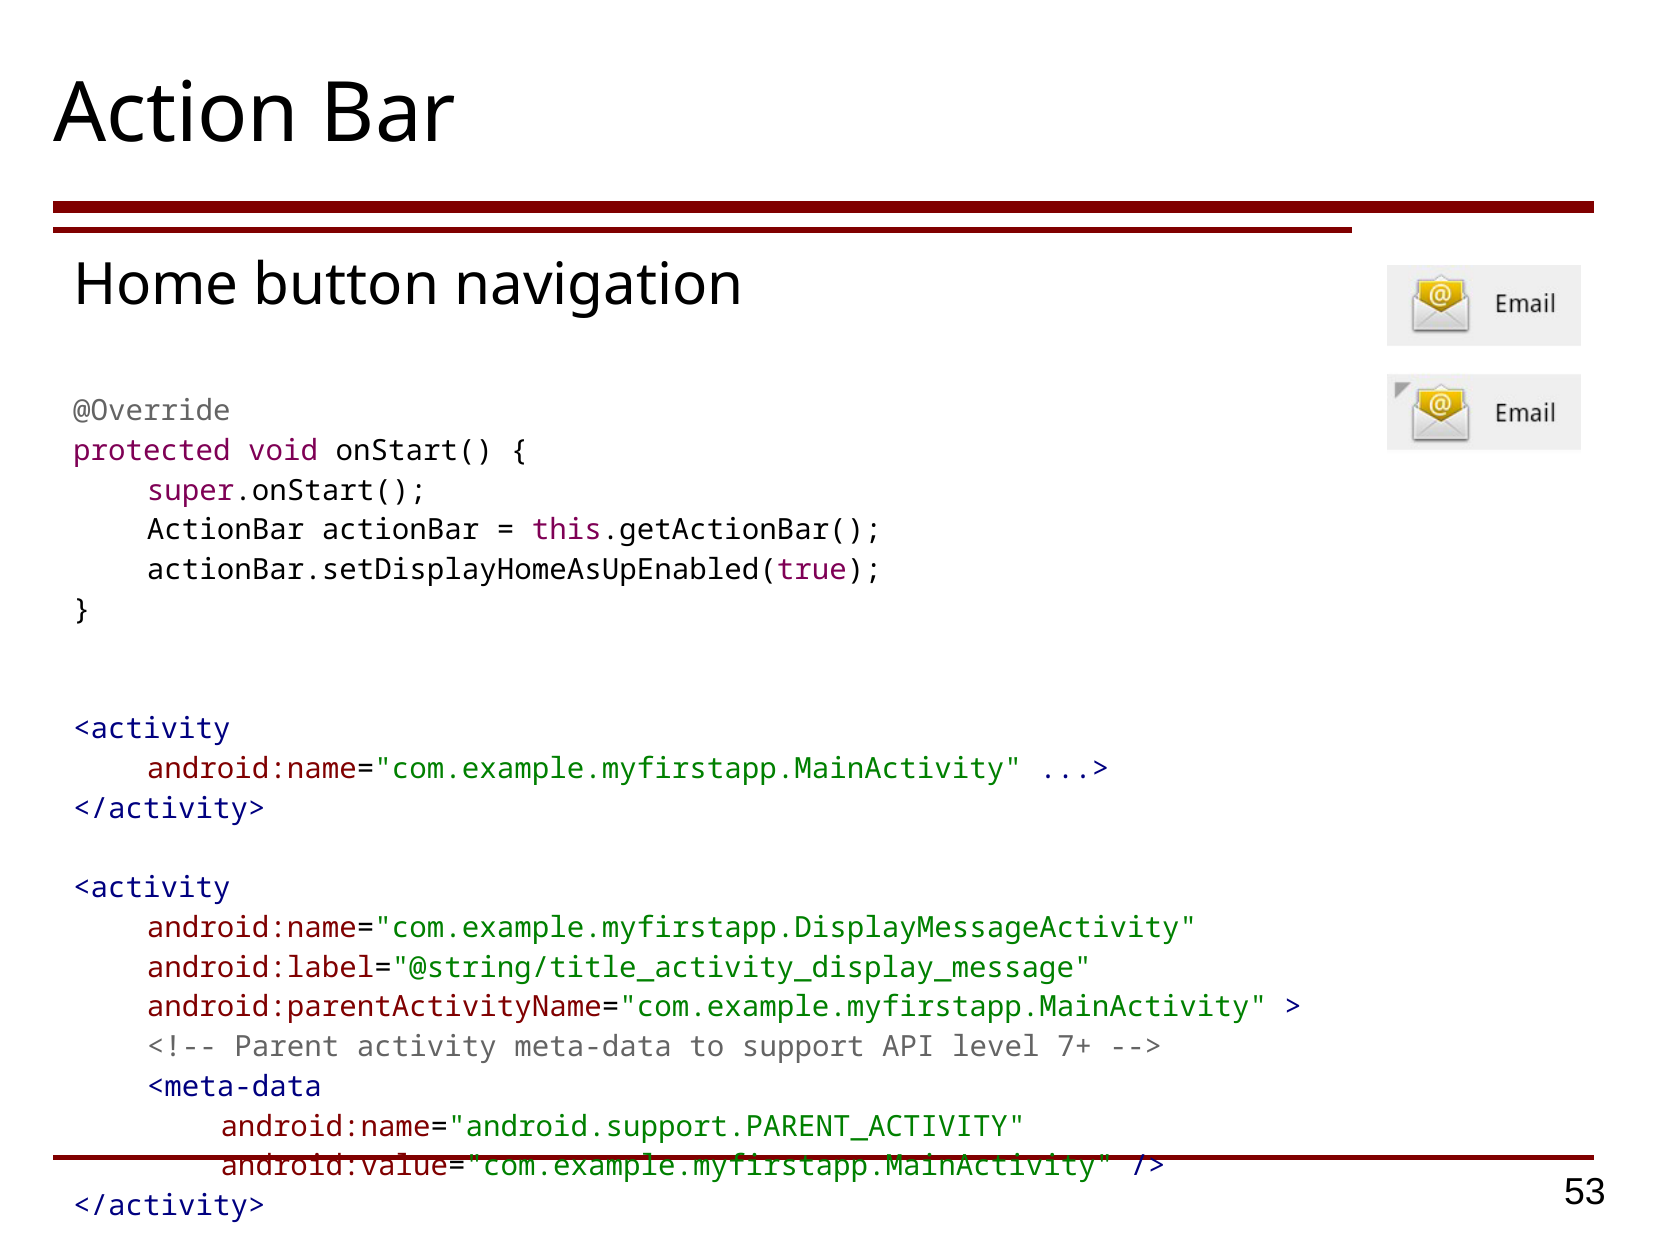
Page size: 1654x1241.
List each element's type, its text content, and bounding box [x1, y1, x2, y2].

picture [1387, 265, 1581, 454]
text_box <número> [35, 1163, 1654, 1221]
text_box Home button navigation @Override protected void onStart() { super.onStart(); ActionBar actionBar = this.getActionBar(); actionBar.setDisplayHomeAsUpEnabled(true); } <activity android:name="com.example.myfirstapp.MainActivity" ...> </activity> <activity android:name="com.example.myfirstapp.DisplayMessageActivity" android:label="@string/title_activity_display_message" android:parentActivityName="com.example.myfirstapp.MainActivity" > <!-- Parent activity meta-data to support API level 7+ --> <meta-data android:name="android.support.PARENT_ACTIVITY" android:value="com.example.myfirstapp.MainActivity" /> </activity> [58, 234, 1588, 1193]
subtitle Action Bar [53, 48, 1542, 172]
